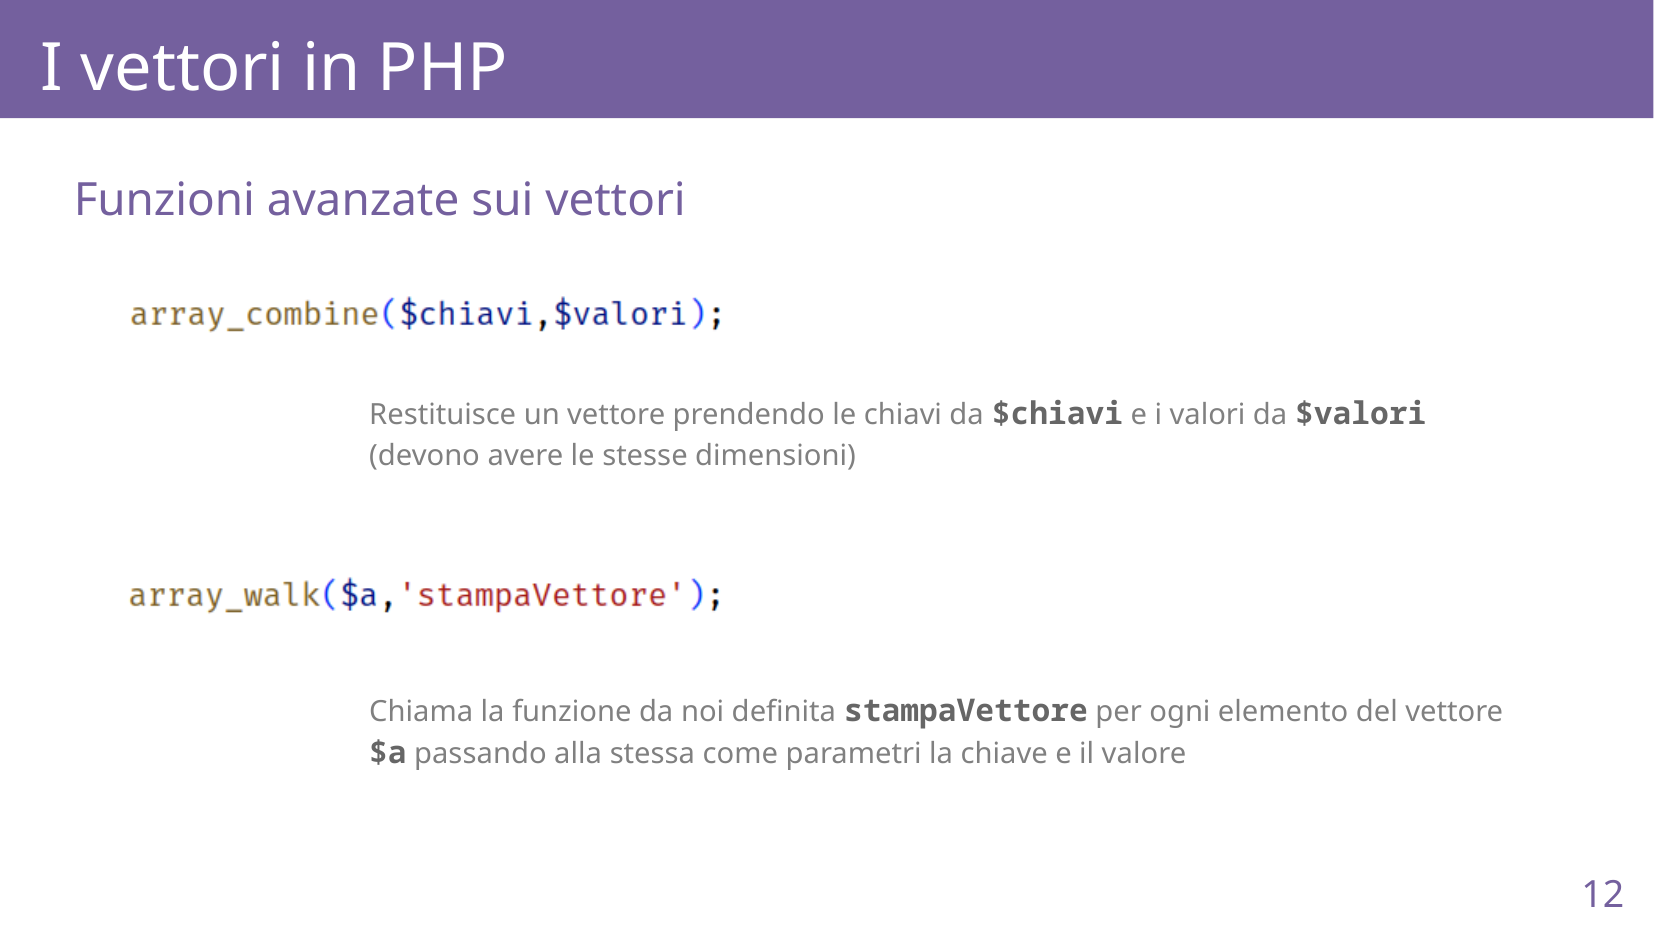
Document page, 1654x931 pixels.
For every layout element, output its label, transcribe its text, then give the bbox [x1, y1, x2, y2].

text_box I vettori in PHP [25, 11, 523, 107]
text_box Chiama la funzione da noi definita stampaVettore per ogni elemento del vettore $a passando alla stessa come parametri la chiave e il valore [354, 680, 1536, 771]
picture [118, 560, 739, 630]
text_box <numero> [1510, 860, 1654, 931]
picture [118, 273, 740, 355]
text_box Funzioni avanzate sui vettori [59, 158, 1107, 229]
text_box [0, 0, 1654, 119]
text_box Restituisce un vettore prendendo le chiavi da $chiavi e i valori da $valori (devono avere le stesse dimensioni) [354, 383, 1536, 472]
